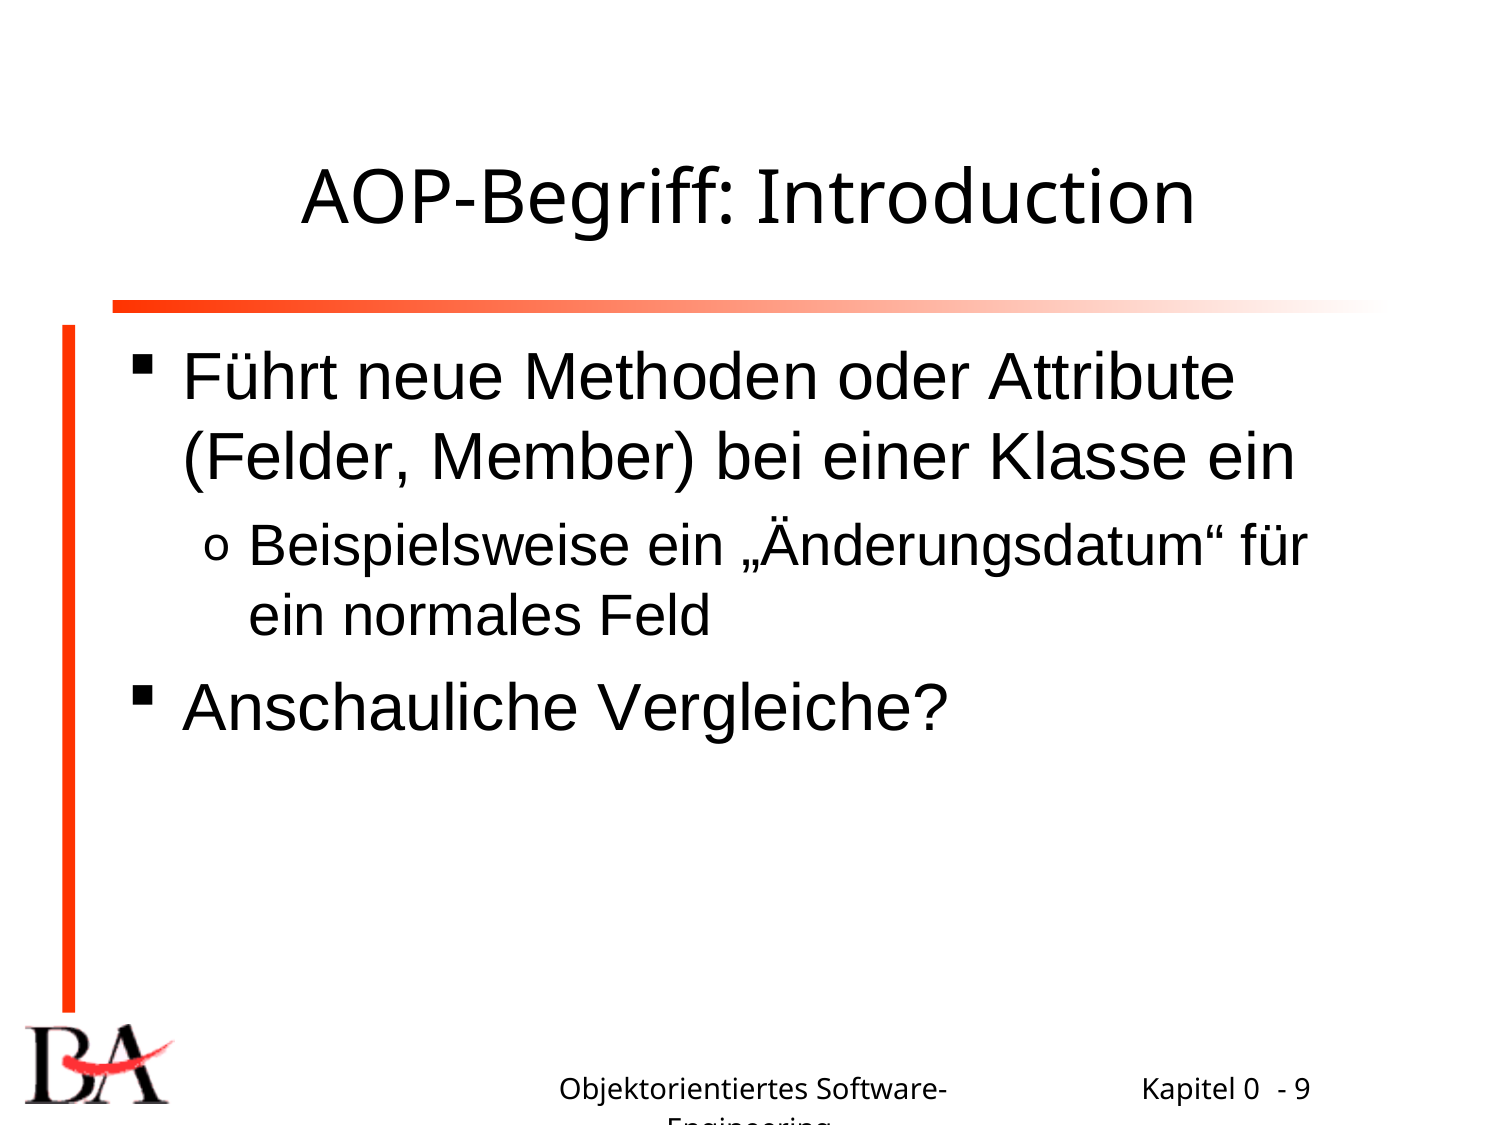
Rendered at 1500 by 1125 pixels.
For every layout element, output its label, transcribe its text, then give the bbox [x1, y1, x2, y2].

title AOP-Begriff: Introduction [112, 99, 1388, 288]
picture [24, 1024, 175, 1104]
list Führt neue Methoden oder Attribute (Felder, Member) bei einer Klasse ein Beispielsweise ein „Änderungsdatum“ für ein normales Feld Anschauliche Vergleiche? [112, 324, 1388, 1051]
